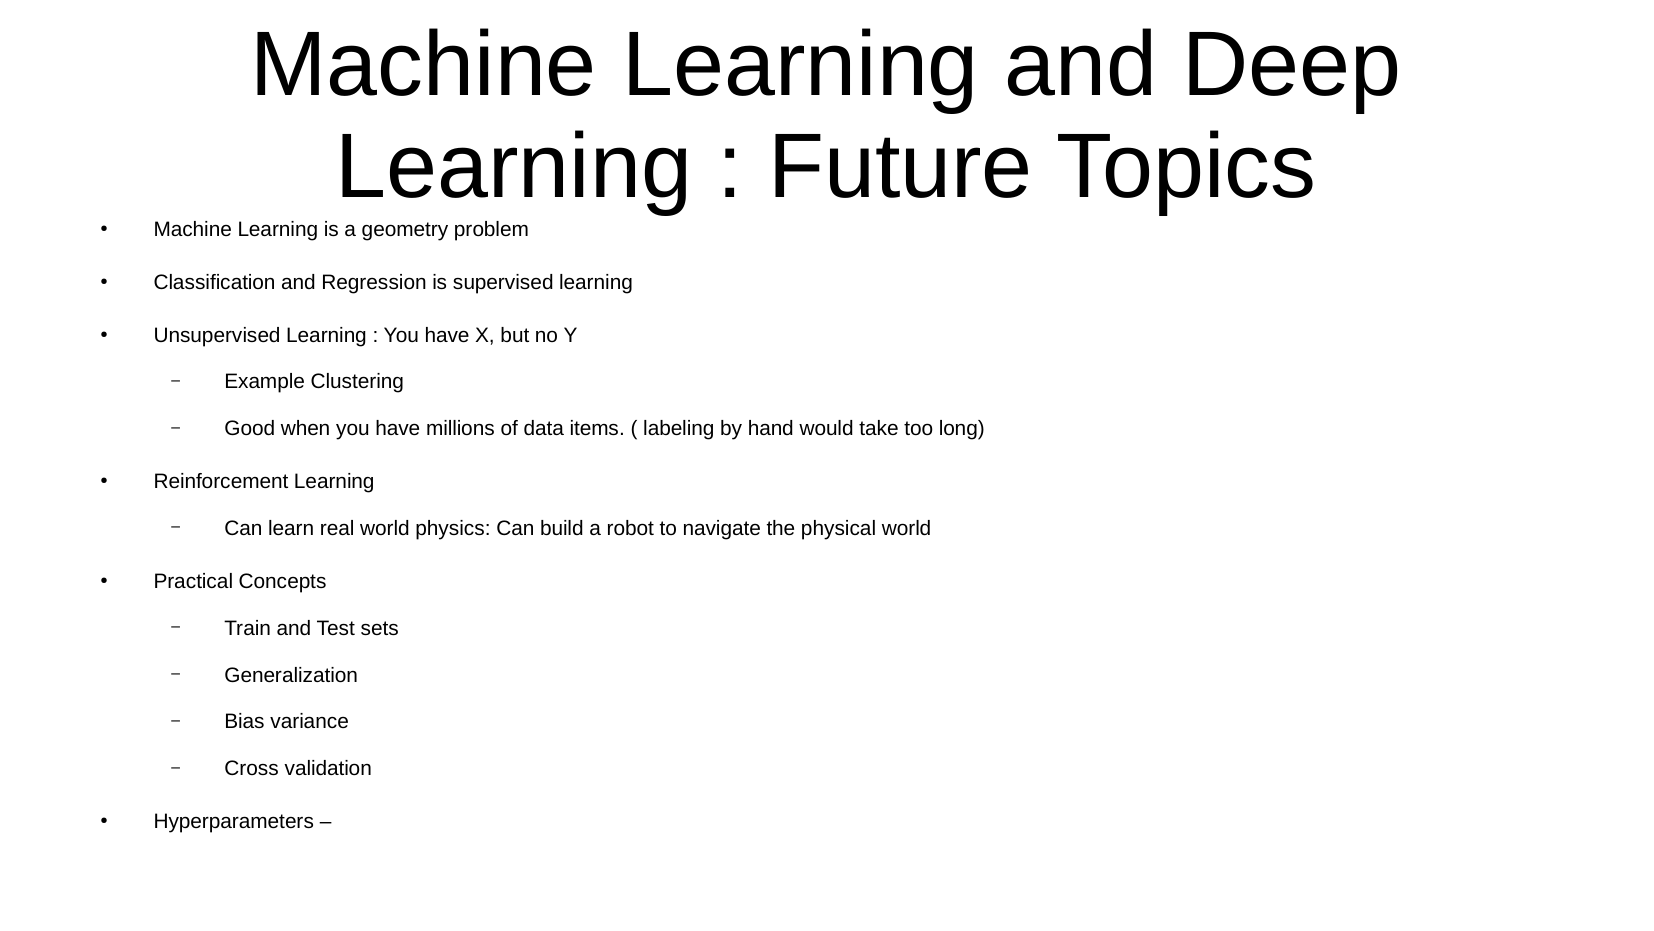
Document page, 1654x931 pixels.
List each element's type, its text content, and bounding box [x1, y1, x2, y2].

list Machine Learning is a geometry problem Classification and Regression is supervised learning Unsupervised Learning : You have X, but no Y Example Clustering Good when you have millions of data items. ( labeling by hand would take too long) Reinforcement Learning Can learn real world physics: Can build a robot to navigate the physical world Practical Concepts Train and Test sets Generalization Bias variance Cross validation Hyperparameters – [82, 217, 1636, 901]
title Machine Learning and Deep Learning : Future Topics [82, 12, 1571, 217]
